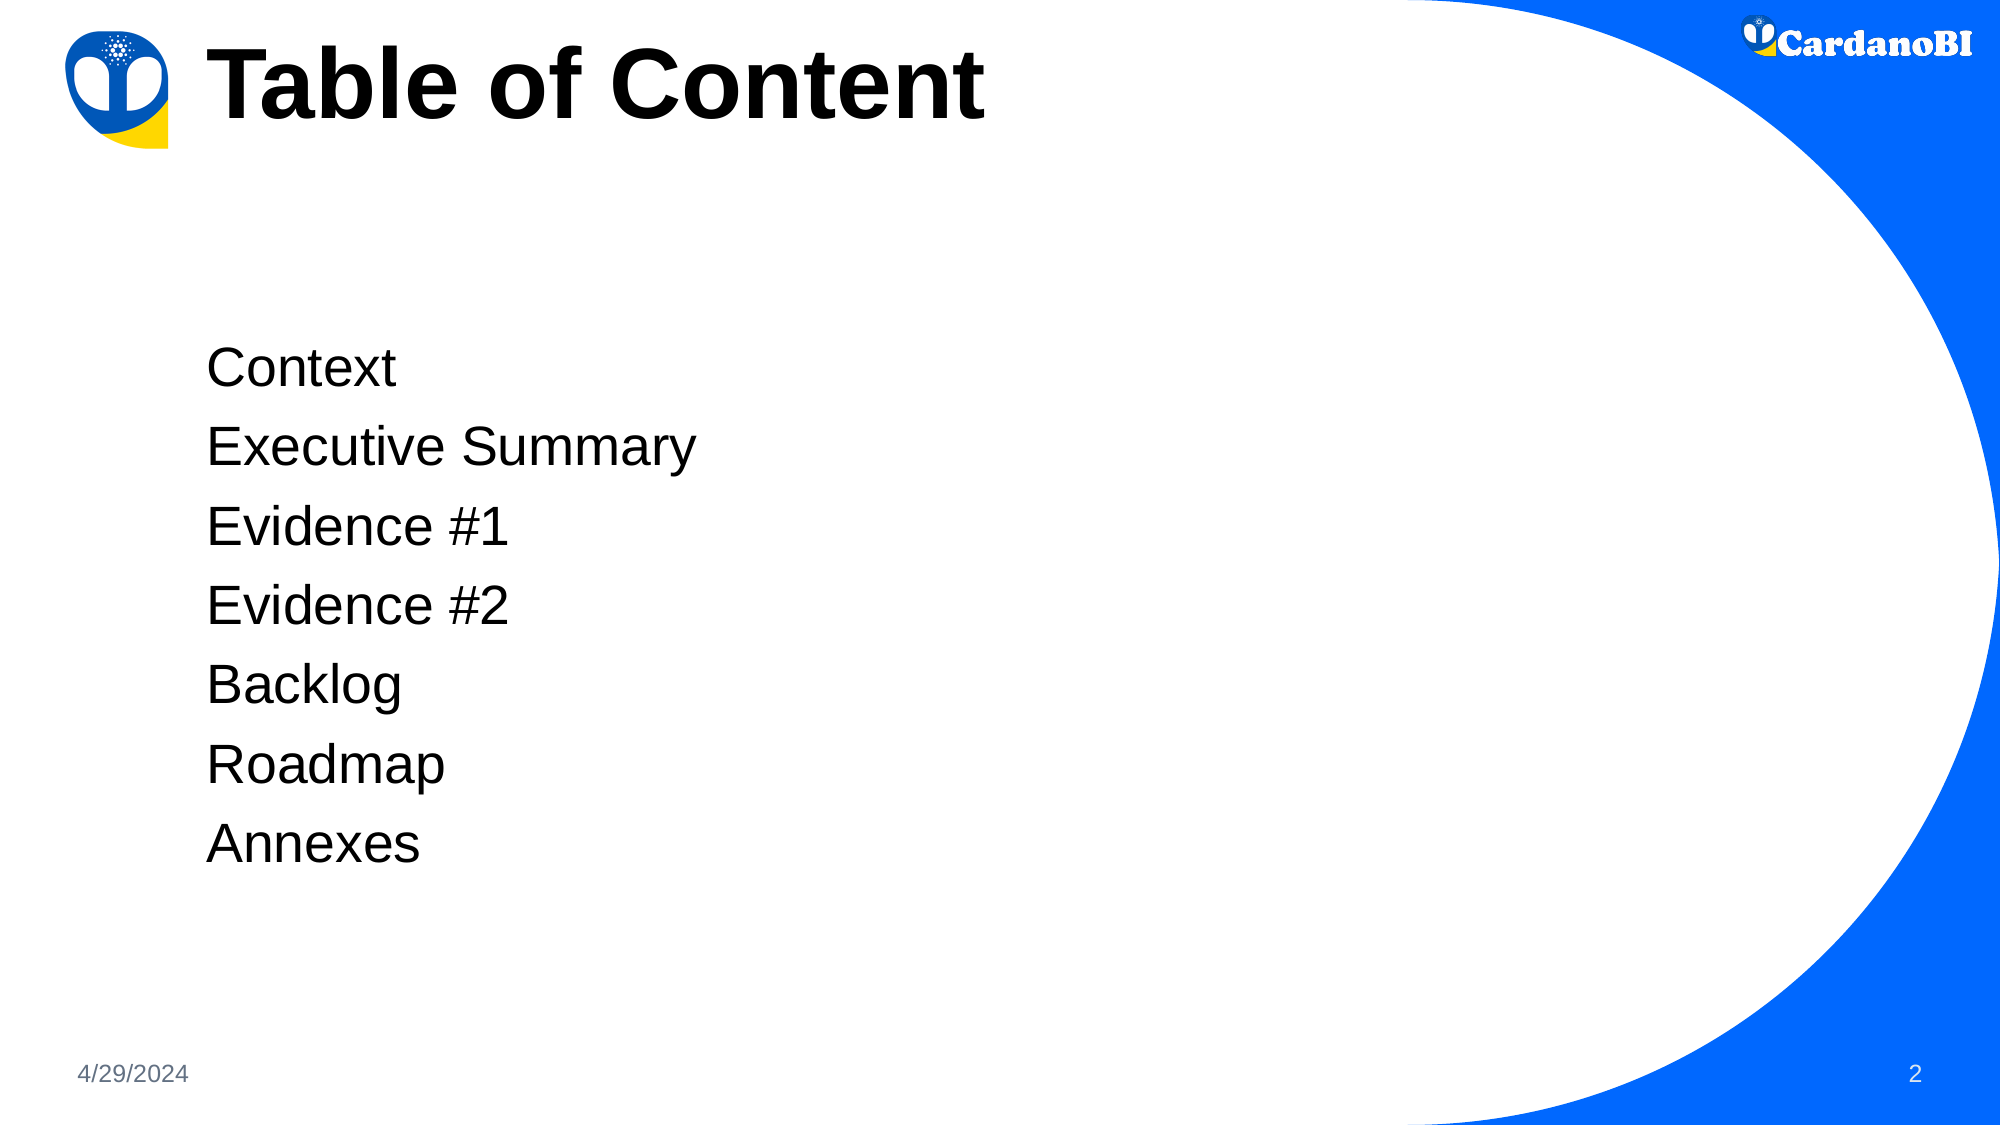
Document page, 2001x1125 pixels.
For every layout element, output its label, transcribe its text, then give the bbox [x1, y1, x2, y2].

picture [1741, 15, 1973, 65]
list Context Executive Summary Evidence #1 Evidence #2 Backlog Roadmap Annexes [191, 330, 1796, 884]
slide_number 4/29/2024 [62, 1042, 513, 1103]
slide_number 1 [1665, 1042, 1938, 1103]
picture [27, 0, 206, 190]
title Table of Content [191, 31, 1796, 148]
